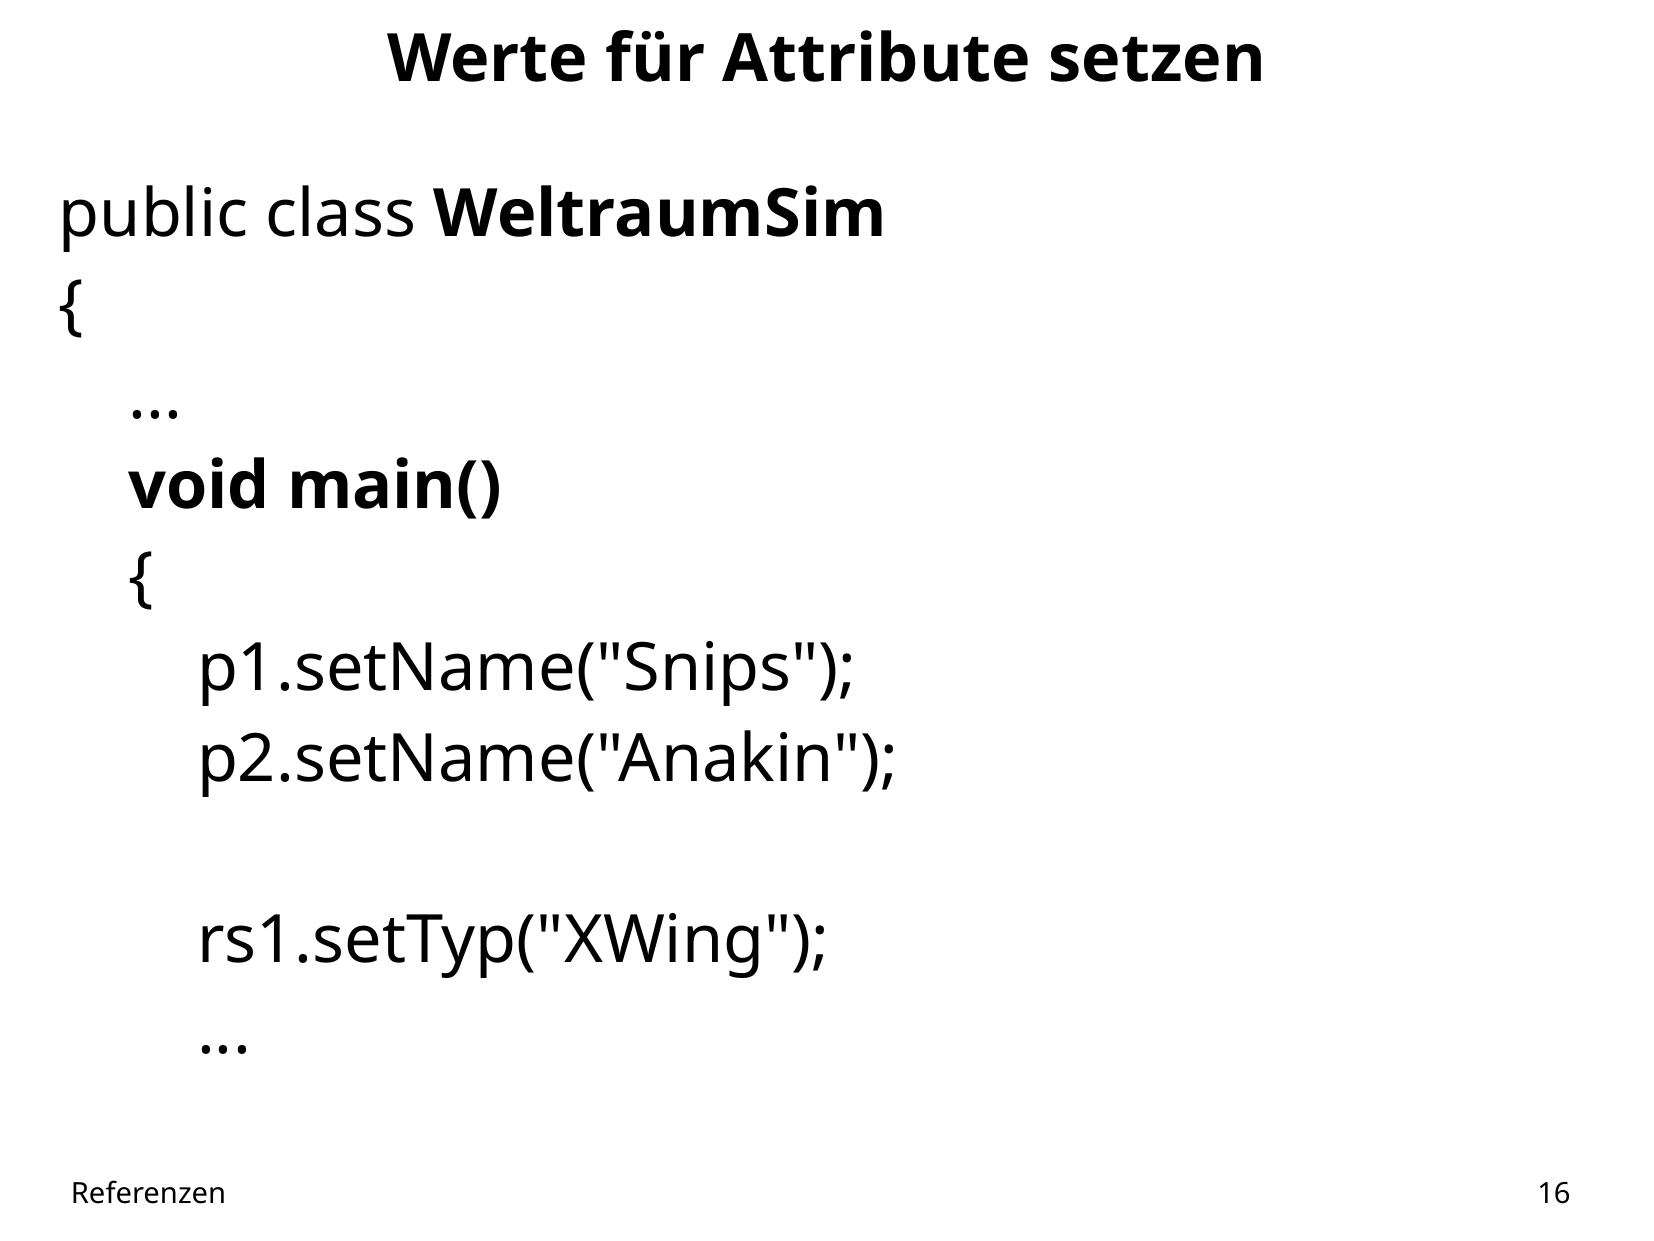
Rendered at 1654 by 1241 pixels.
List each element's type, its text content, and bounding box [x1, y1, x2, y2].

list public class WeltraumSim { ... void main() { p1.setName("Snips"); p2.setName("Anakin"); rs1.setTyp("XWing"); ... [59, 165, 1630, 1146]
title Werte für Attribute setzen [0, 5, 1654, 107]
